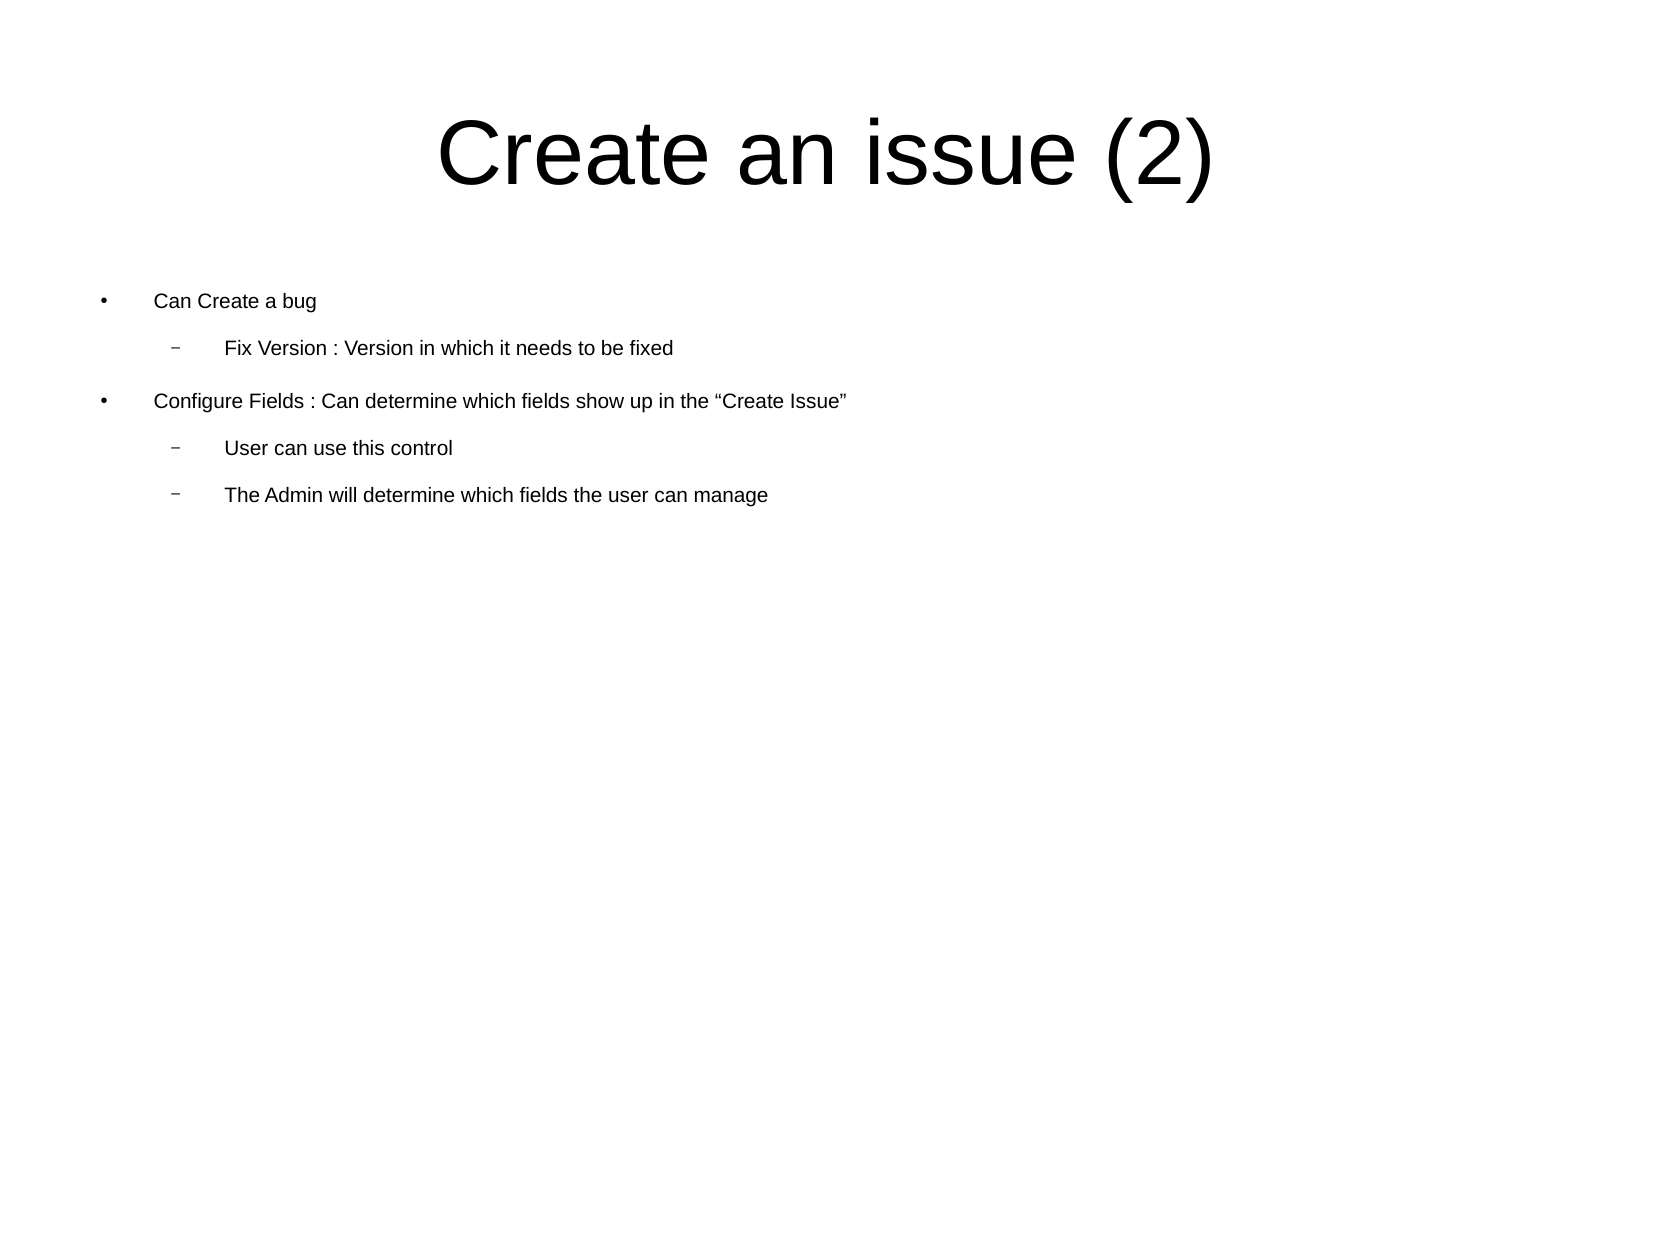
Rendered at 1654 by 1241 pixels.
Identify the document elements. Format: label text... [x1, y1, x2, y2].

list Can Create a bug Fix Version : Version in which it needs to be fixed Configure Fields : Can determine which fields show up in the “Create Issue” User can use this control The Admin will determine which fields the user can manage [82, 290, 1571, 1217]
title Create an issue (2) [82, 49, 1571, 257]
